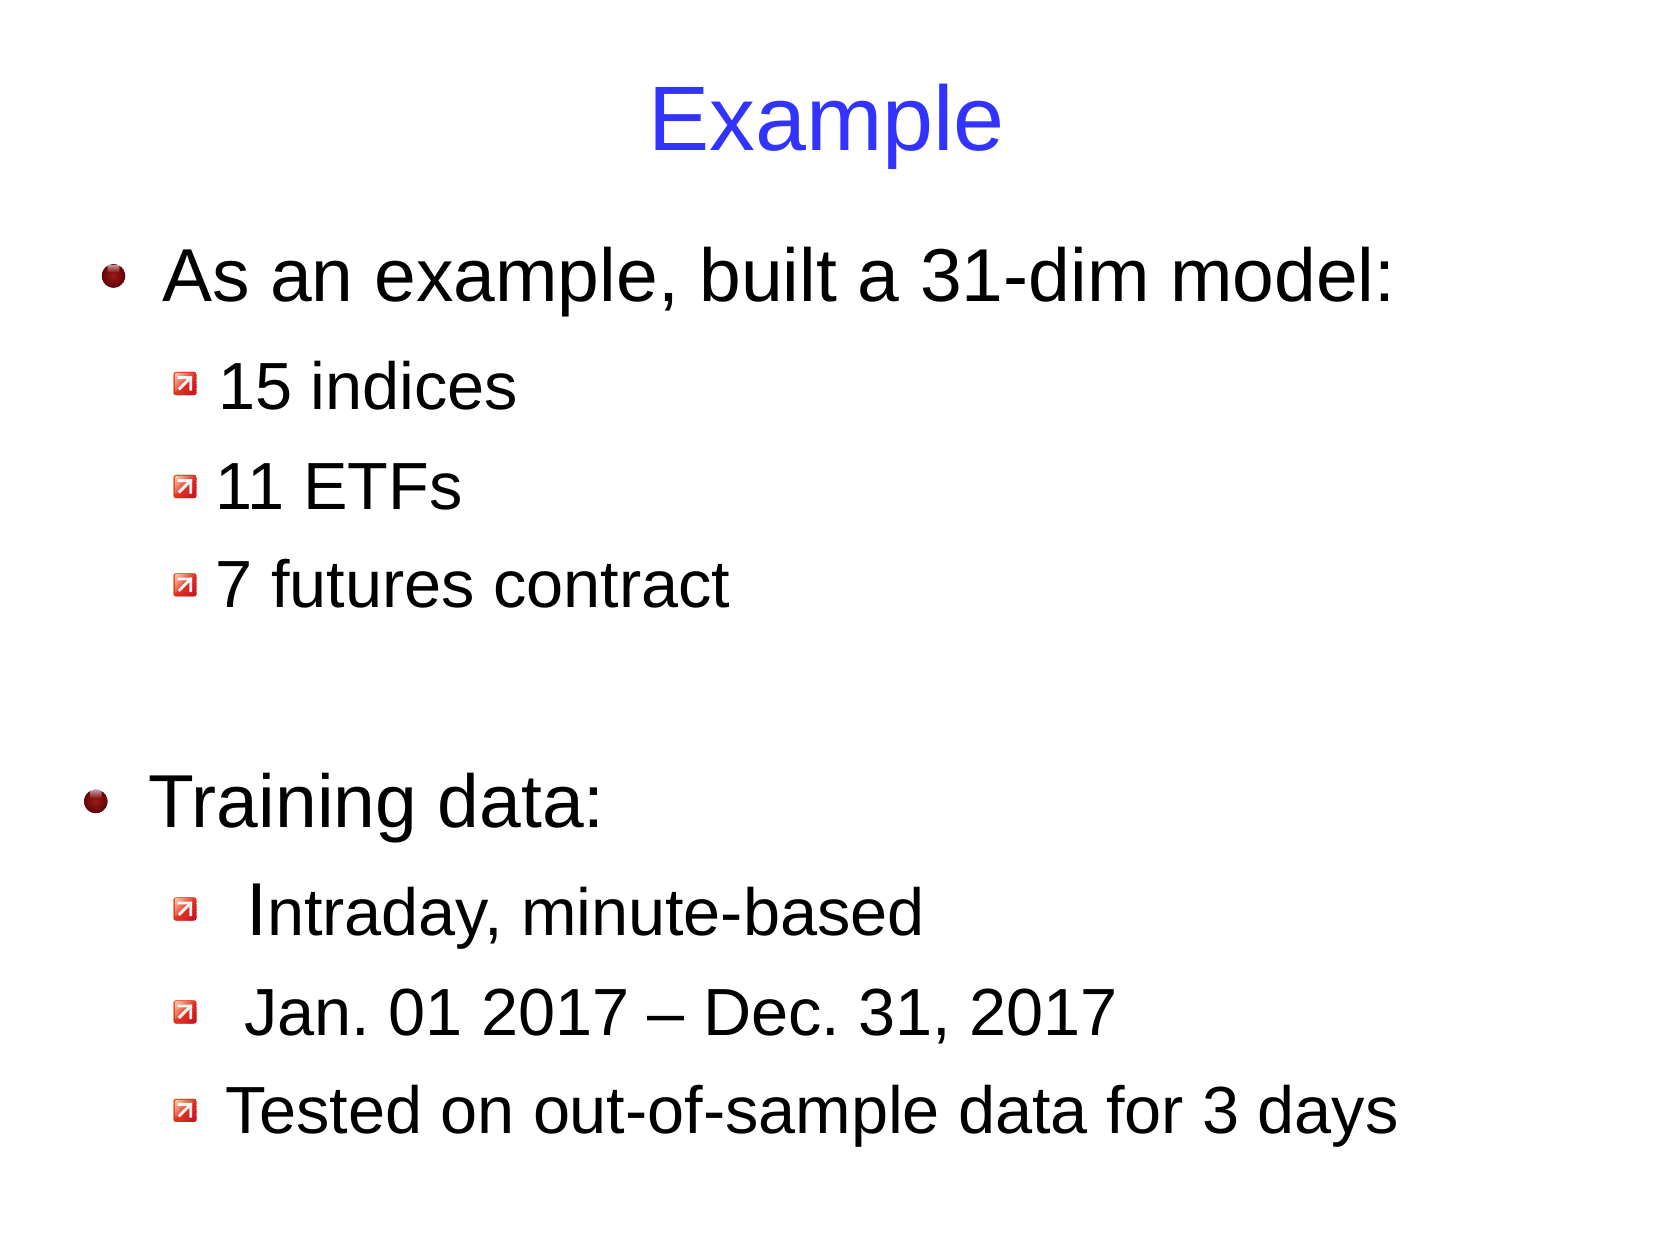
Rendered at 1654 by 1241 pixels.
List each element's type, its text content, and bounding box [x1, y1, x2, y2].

title Example [82, 61, 1571, 177]
list As an example, built a 31-dim model: 15 indices 11 ETFs 7 futures contract Training data: Intraday, minute-based Jan. 01 2017 – Dec. 31, 2017 Tested on out-of-sample data for 3 days [84, 233, 1573, 1156]
